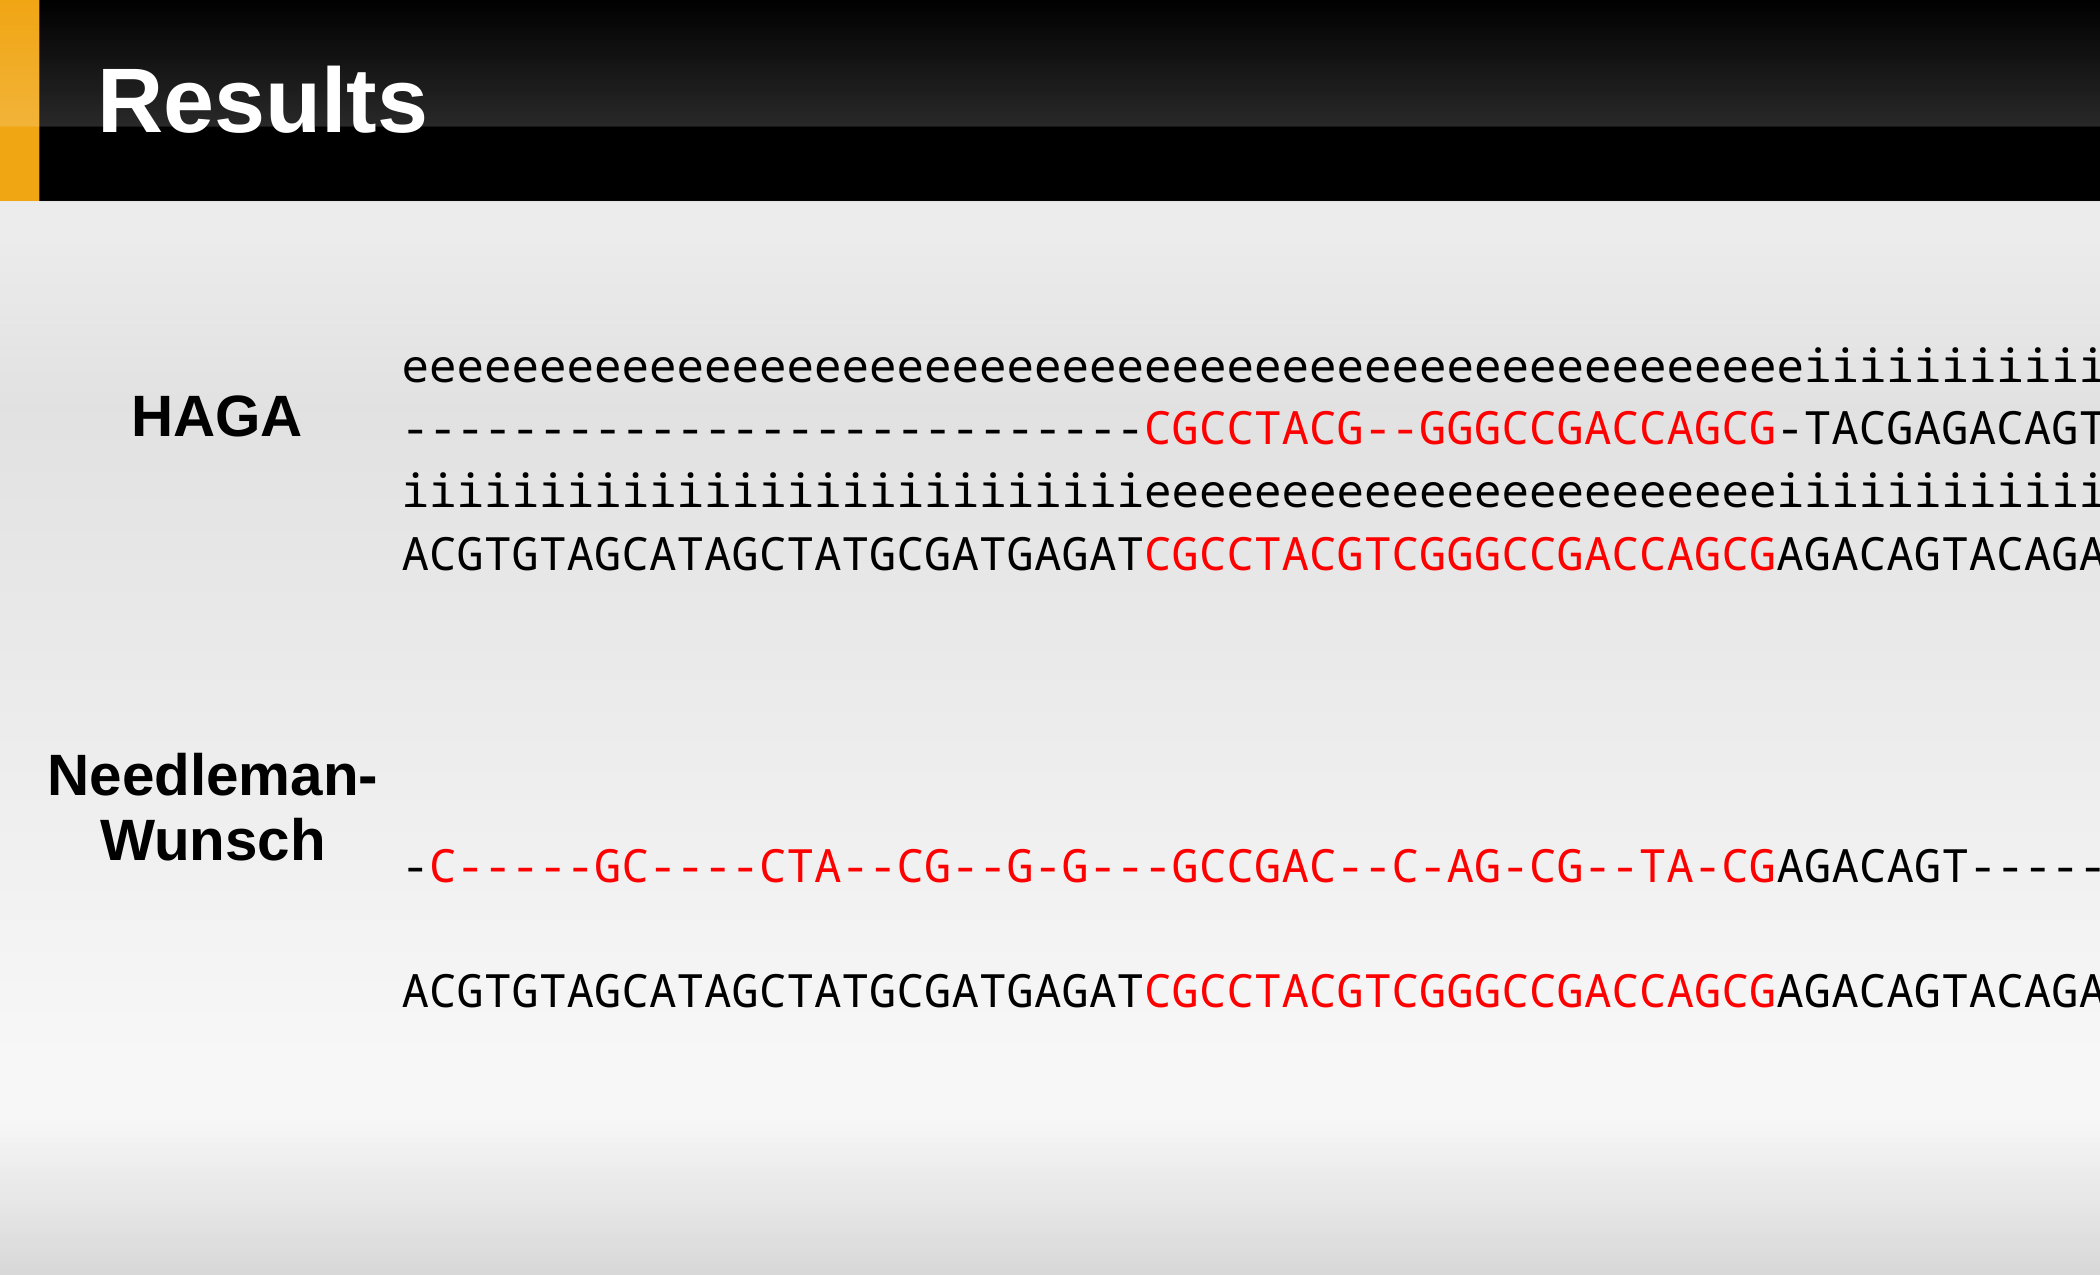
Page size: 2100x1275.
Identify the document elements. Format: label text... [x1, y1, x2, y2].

picture [2088, 979, 2096, 993]
picture [0, 0, 2100, 1275]
text_box HAGA [104, 376, 330, 480]
text_box eeeeeeeeeeeeeeeeeeeeeeeeeeeeeeeeeeeeeeeeeeeeeeeeeeeiiiiiiiiiiiiiiiiiiiiiiiiiiiiiiiieeeeeeeeeeeeeeeeeeeeeeeeeeeeeeeeee ---------------------------CGCCTACG--GGGCCGACCAGCG-TACGAGACAGTC-TCGG--TATTAGCTTGCAACGACGTCGAGGCCAACGTTCGCGCATAGGTCGCC iiiiiiiiiiiiiiiiiiiiiiiiiiieeeeeeeeeeeeeeeeeeeeeeeiiiiiiiiiiiiiiiiiiiiiiiiiiiiiiiiieeeeeeeeeeeeeeeeeeeeeeeeeeeeeeeeee ACGTGTAGCATAGCTATGCGATGAGATCGCCTACGTCGGGCCGACCAGCGAGACAGTACAGACTTCGGAACATTAGCTTG-AACGACGTGGAGGCCAACGTTCGCGCATAGGTCGCC -C-----GC----CTA--CG--G-G---GCCGAC--C-AG-CG--TA-CGAGACAGT-----C-TCGG--TATTAGCTTGCAACGACGTCGAGGCCAACGTTCGCGCATAGGTCGCC ACGTGTAGCATAGCTATGCGATGAGATCGCCTACGTCGGGCCGACCAGCGAGACAGTACAGACTTCGGAACATTAGCTTG-AACGACGTGGAGGCCAACGTTCGCGCATAGGTCGCC [386, 325, 2100, 927]
title Results [97, 19, 1988, 183]
text_box Needleman-Wunsch [25, 735, 401, 926]
